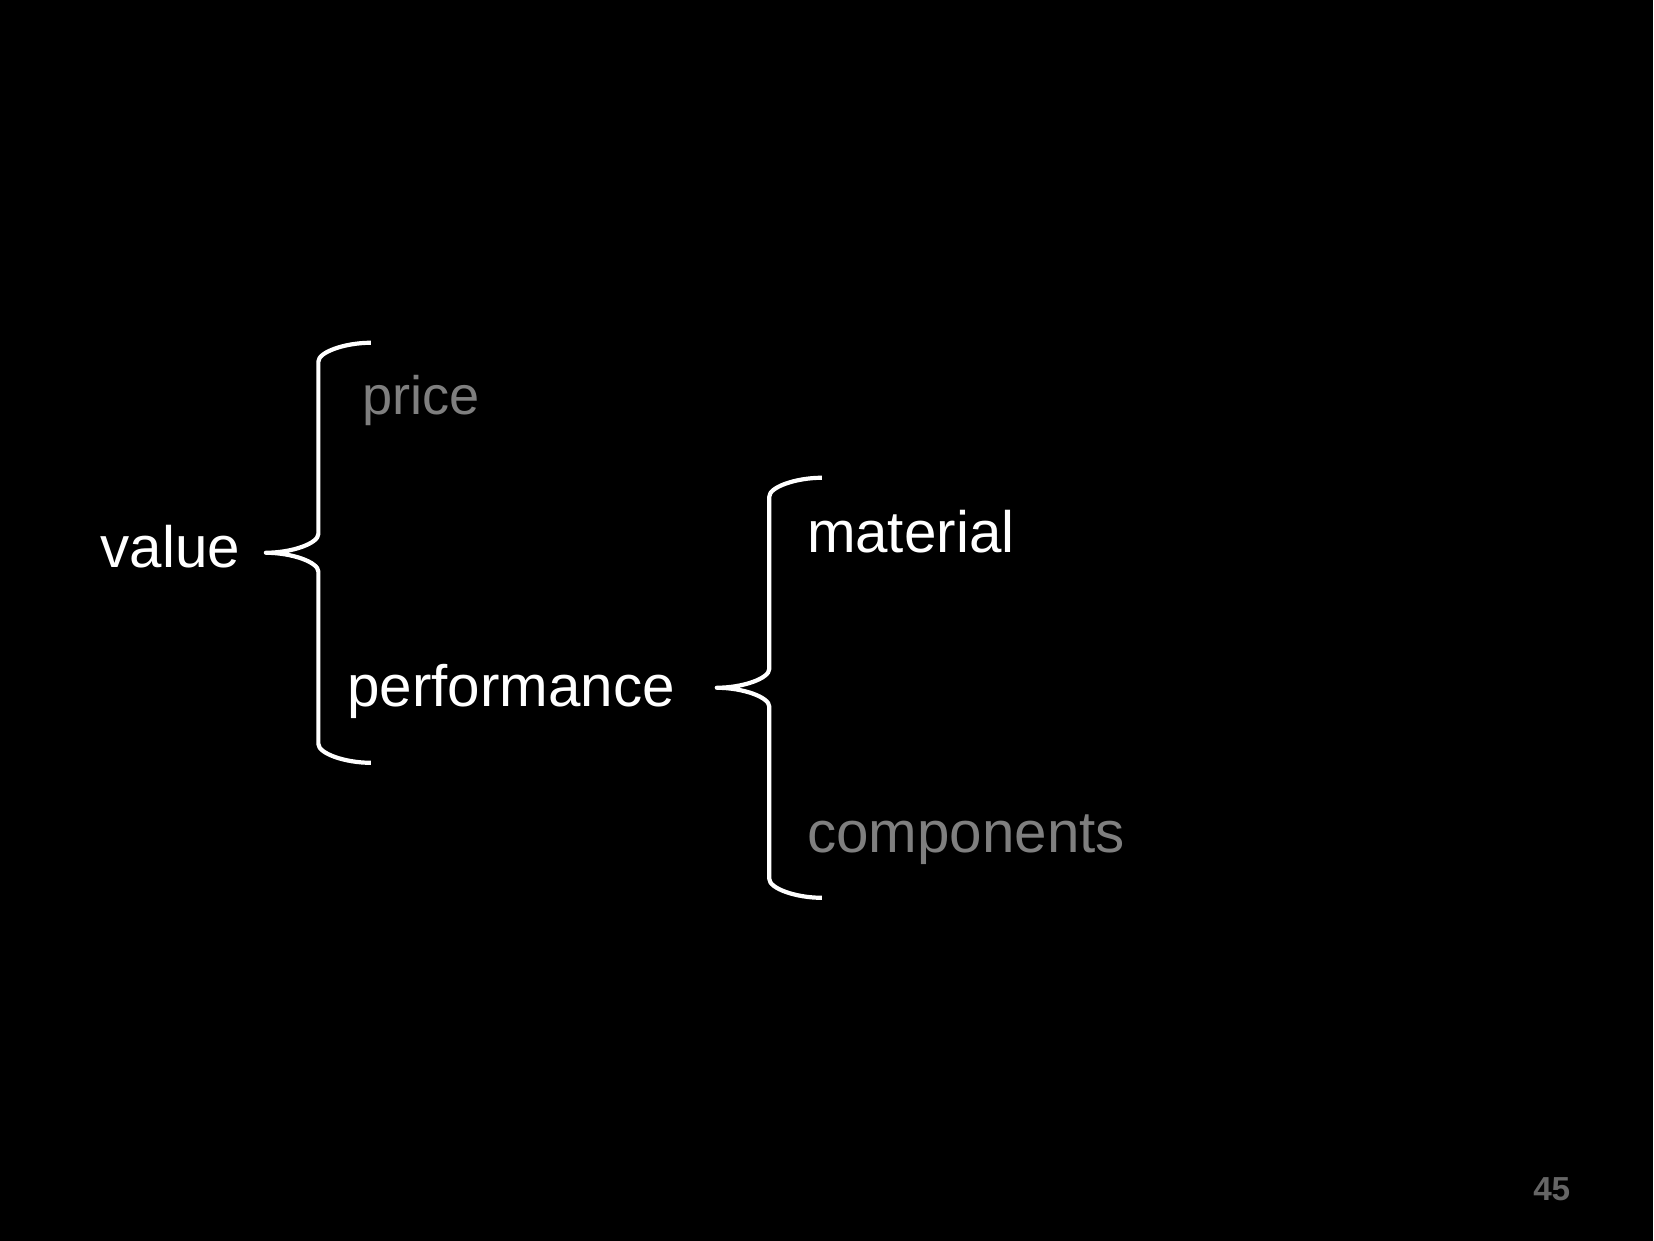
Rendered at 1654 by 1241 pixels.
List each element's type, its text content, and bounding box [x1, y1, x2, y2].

text_box [796, 795, 1142, 871]
text_box components [792, 792, 1198, 895]
text_box performance [332, 645, 738, 748]
text_box value [85, 507, 281, 588]
text_box [346, 360, 512, 436]
text_box material [792, 492, 1198, 595]
text_box price [347, 357, 663, 434]
